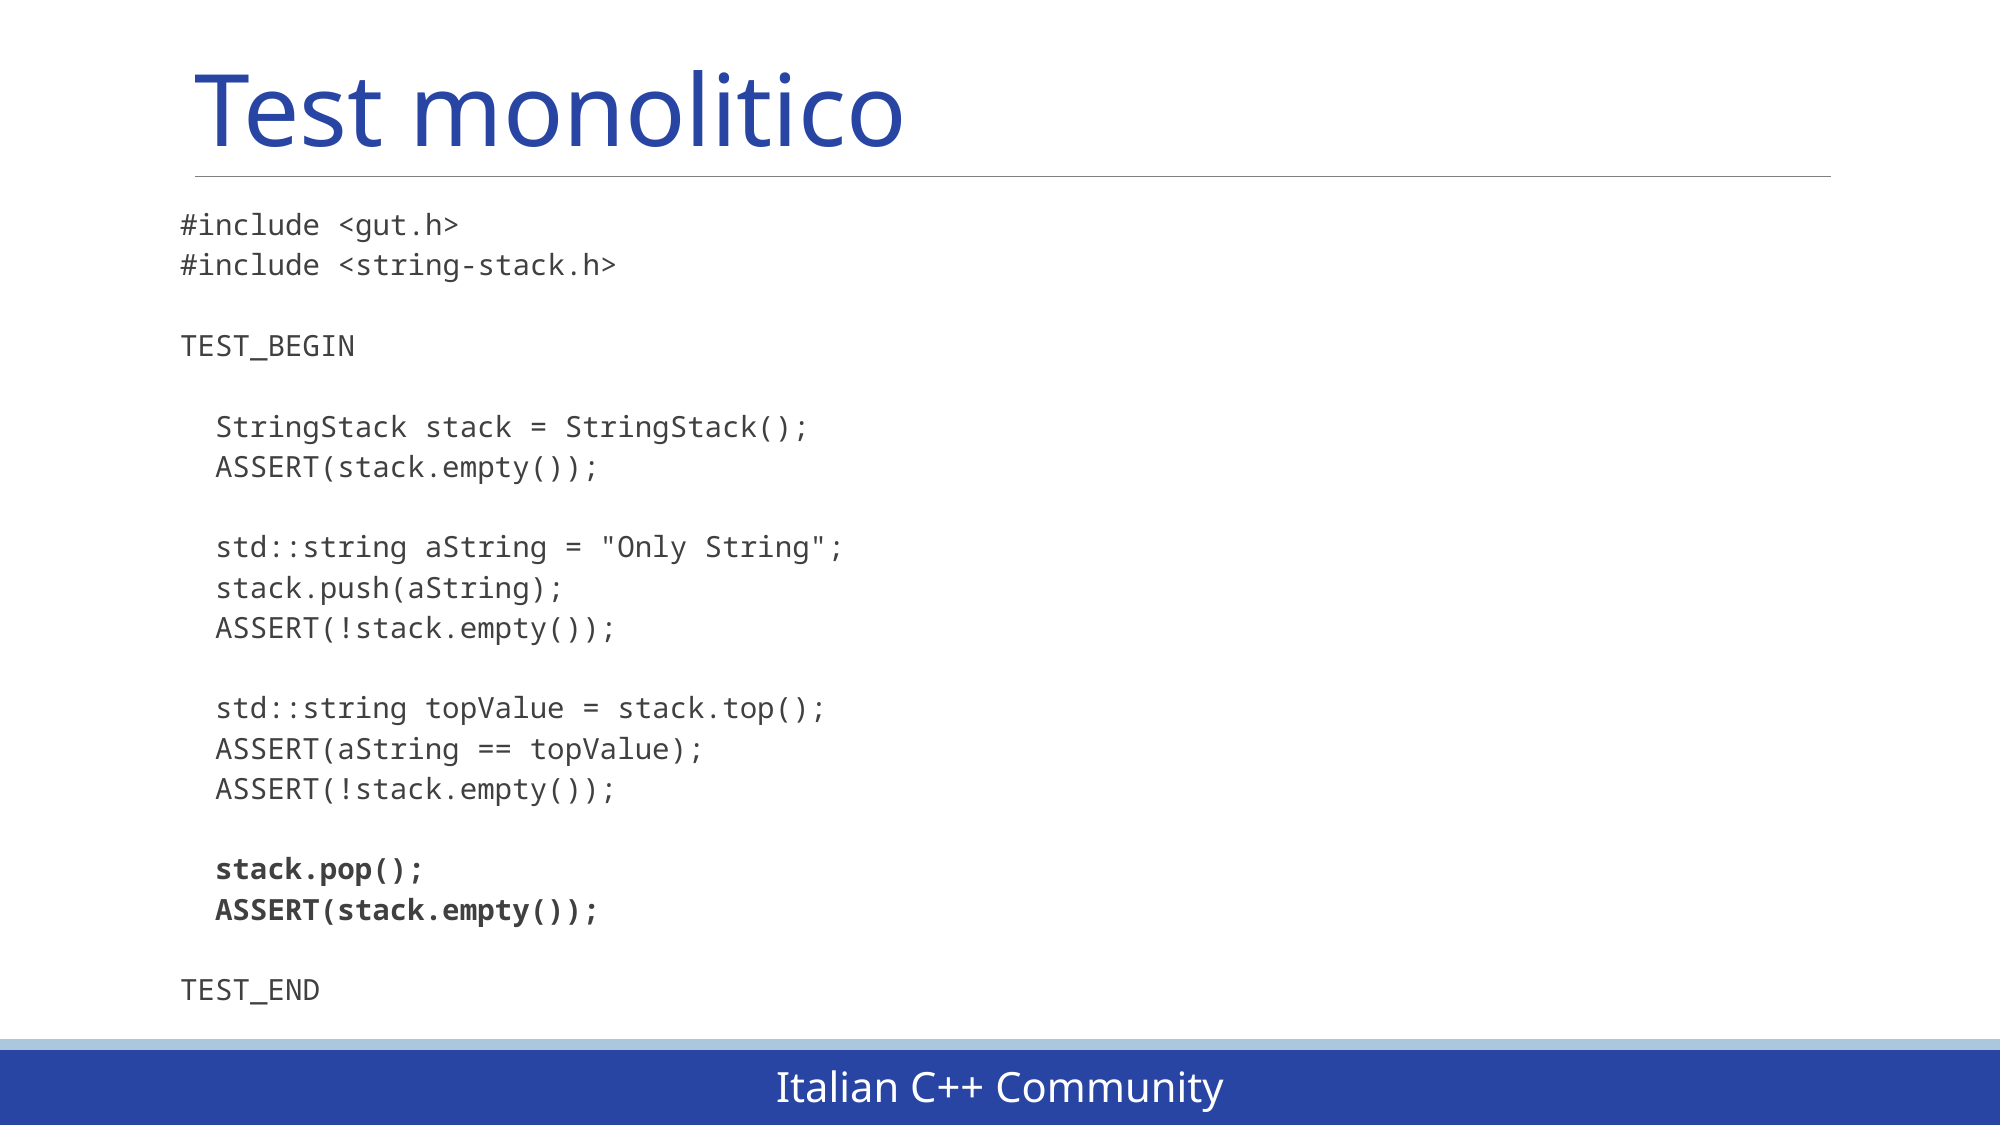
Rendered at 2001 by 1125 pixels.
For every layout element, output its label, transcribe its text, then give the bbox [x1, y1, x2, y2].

title Test monolitico [179, 2, 1830, 175]
list #include <gut.h> #include <string-stack.h> TEST_BEGIN StringStack stack = StringStack(); ASSERT(stack.empty()); std::string aString = "Only String"; stack.push(aString); ASSERT(!stack.empty()); std::string topValue = stack.top(); ASSERT(aString == topValue); ASSERT(!stack.empty()); stack.pop(); ASSERT(stack.empty()); TEST_END [179, 202, 1830, 1011]
